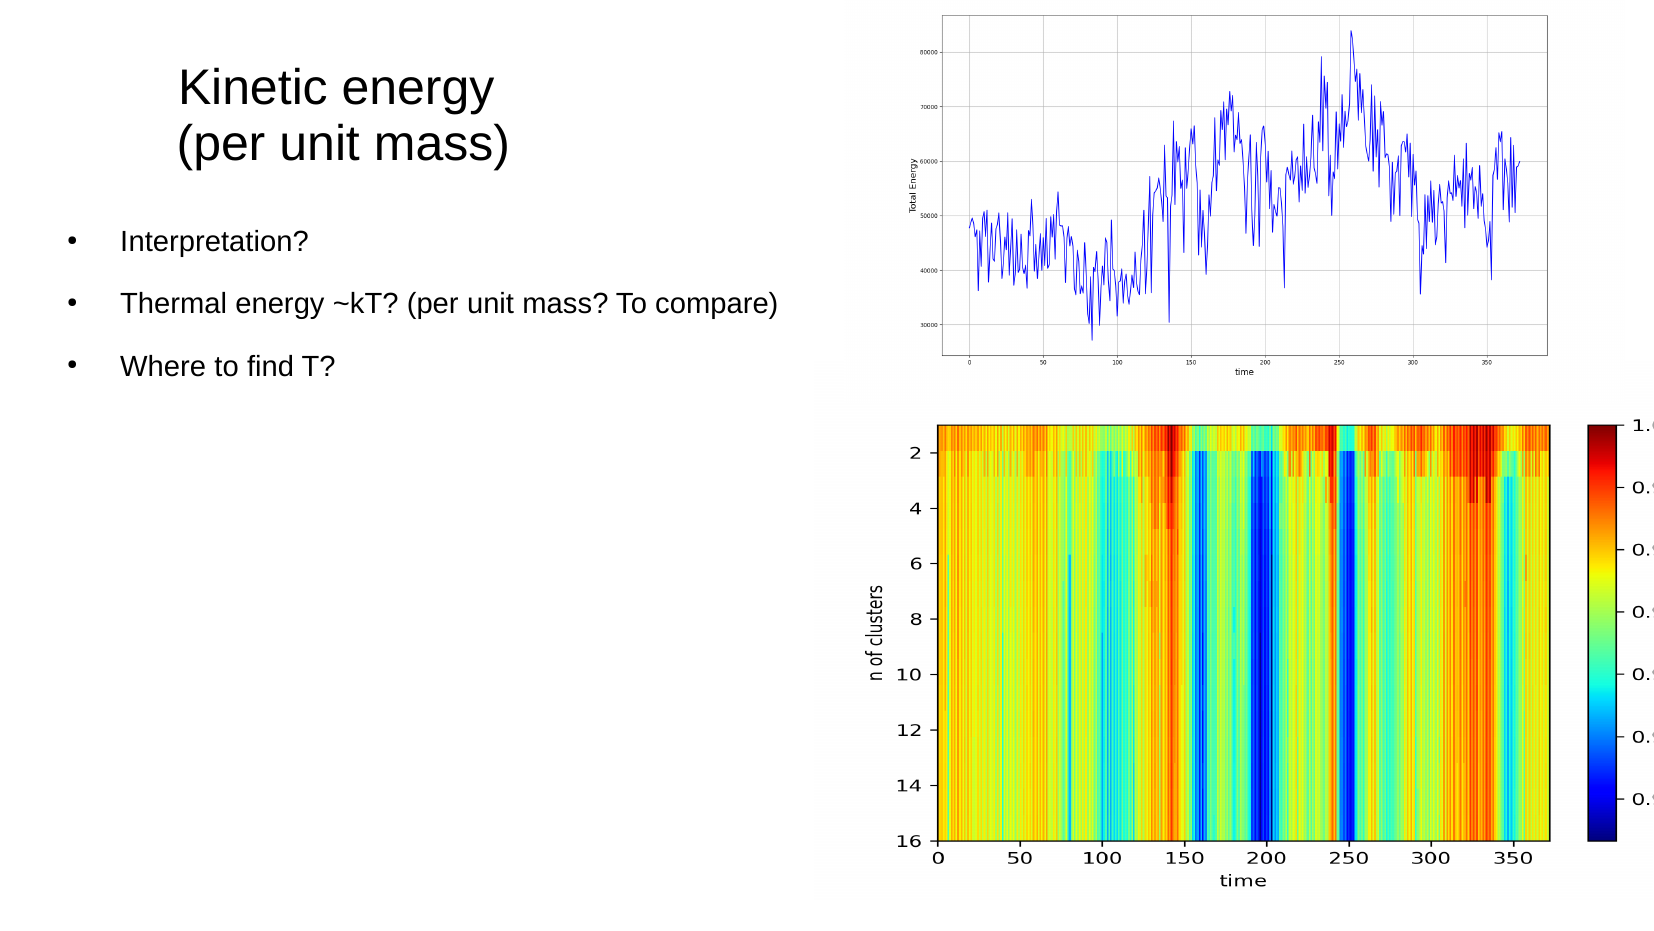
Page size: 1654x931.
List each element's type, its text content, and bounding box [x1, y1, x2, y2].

picture [814, 0, 1654, 901]
title Kinetic energy (per unit mass) [0, 37, 844, 193]
list Interpretation? Thermal energy ~kT? (per unit mass? To compare) Where to find T? [49, 225, 844, 765]
